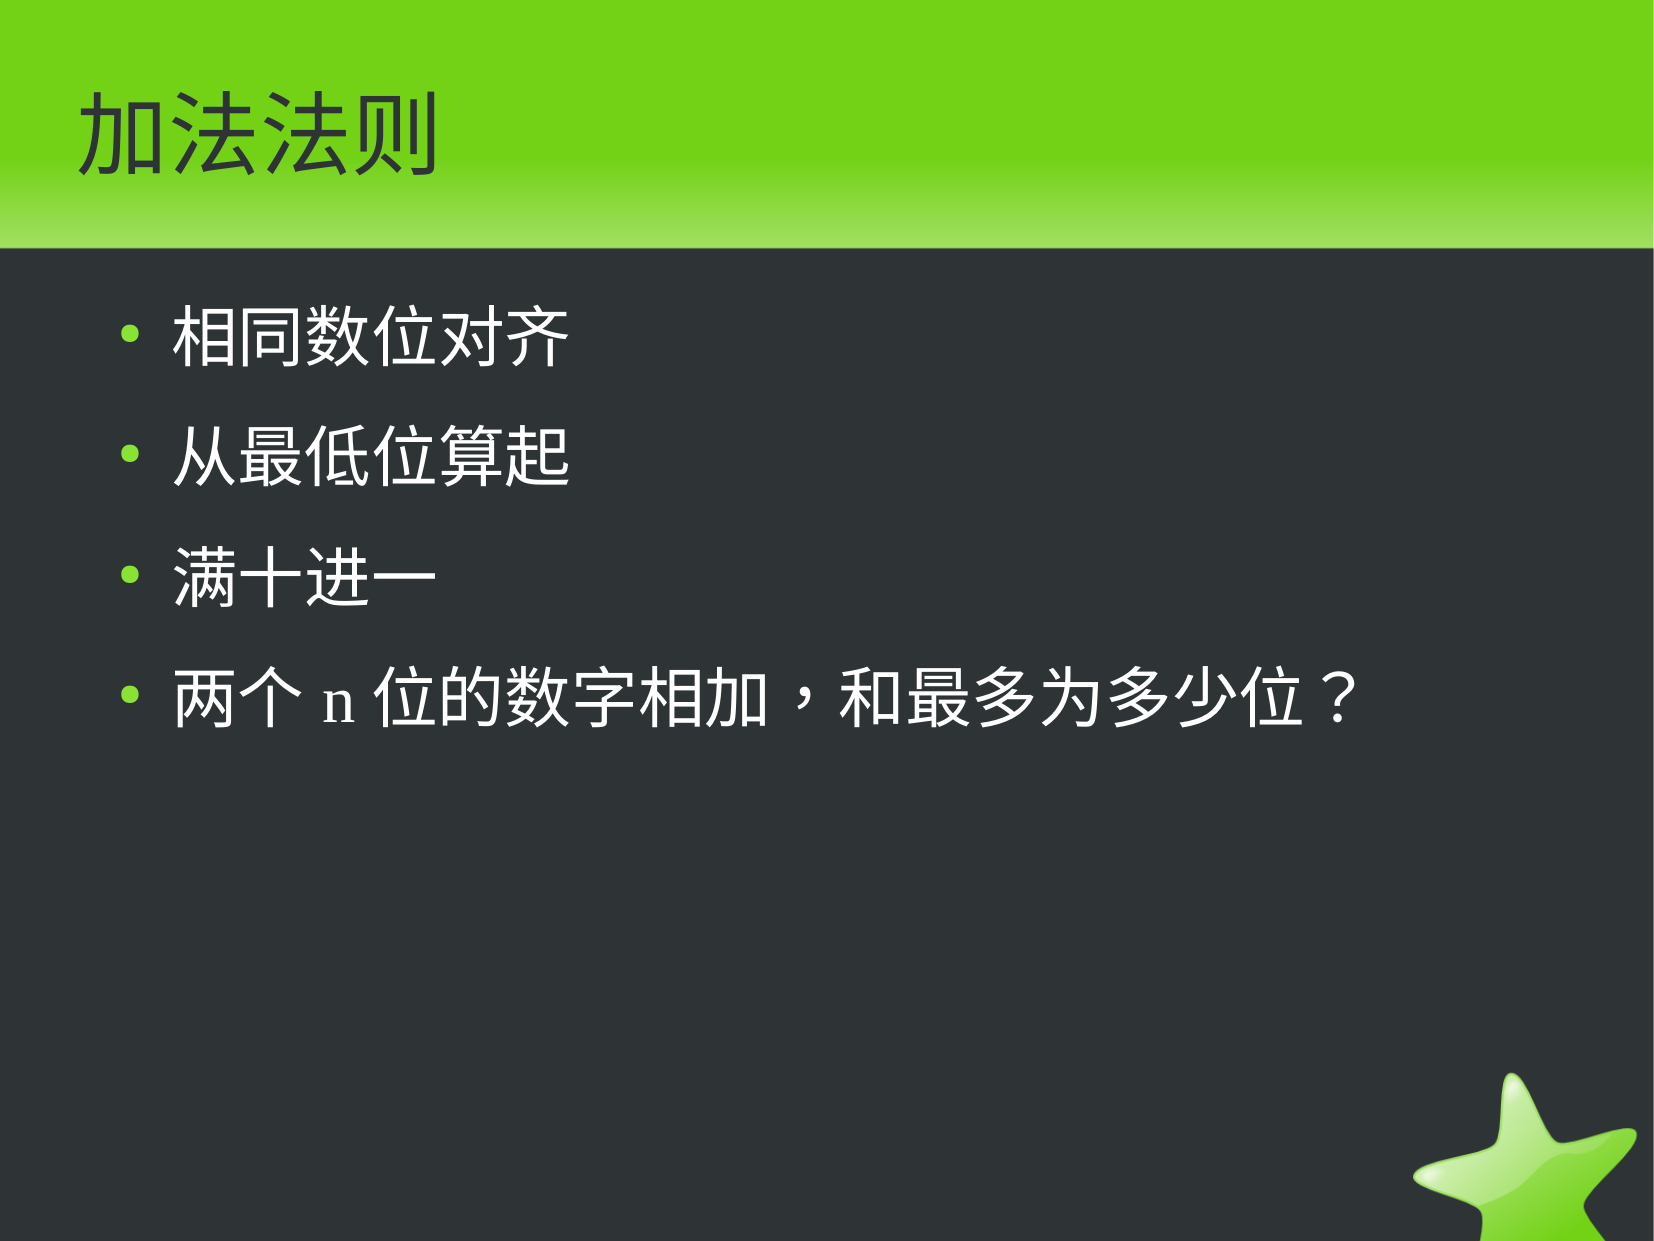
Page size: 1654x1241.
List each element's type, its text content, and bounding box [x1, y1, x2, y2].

picture [0, 0, 1654, 1241]
title 加法法则 [76, 29, 1565, 237]
list 相同数位对齐 从最低位算起 满十进一 两个n位的数字相加，和最多为多少位？ [82, 290, 1571, 1109]
